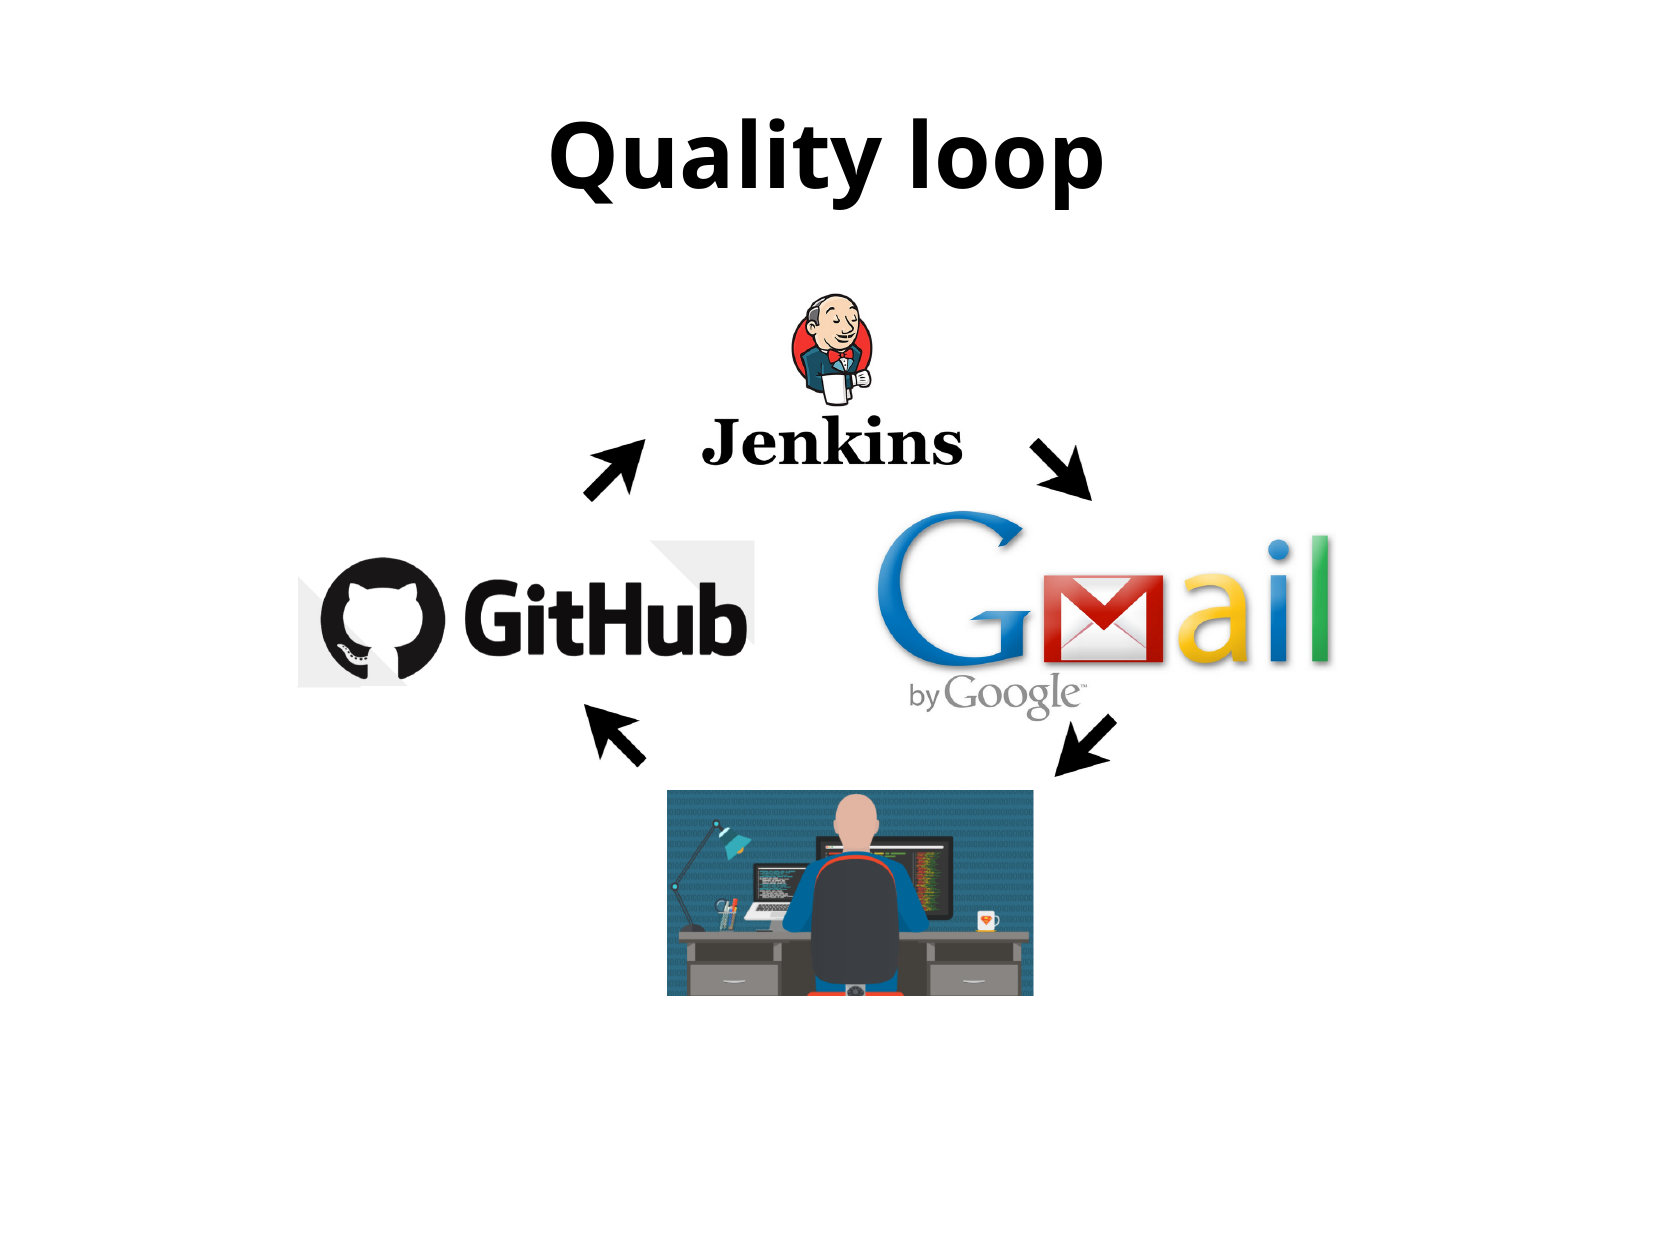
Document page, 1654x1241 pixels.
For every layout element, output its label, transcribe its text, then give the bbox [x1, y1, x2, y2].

title Quality loop [82, 49, 1571, 257]
picture [242, 290, 1412, 1010]
